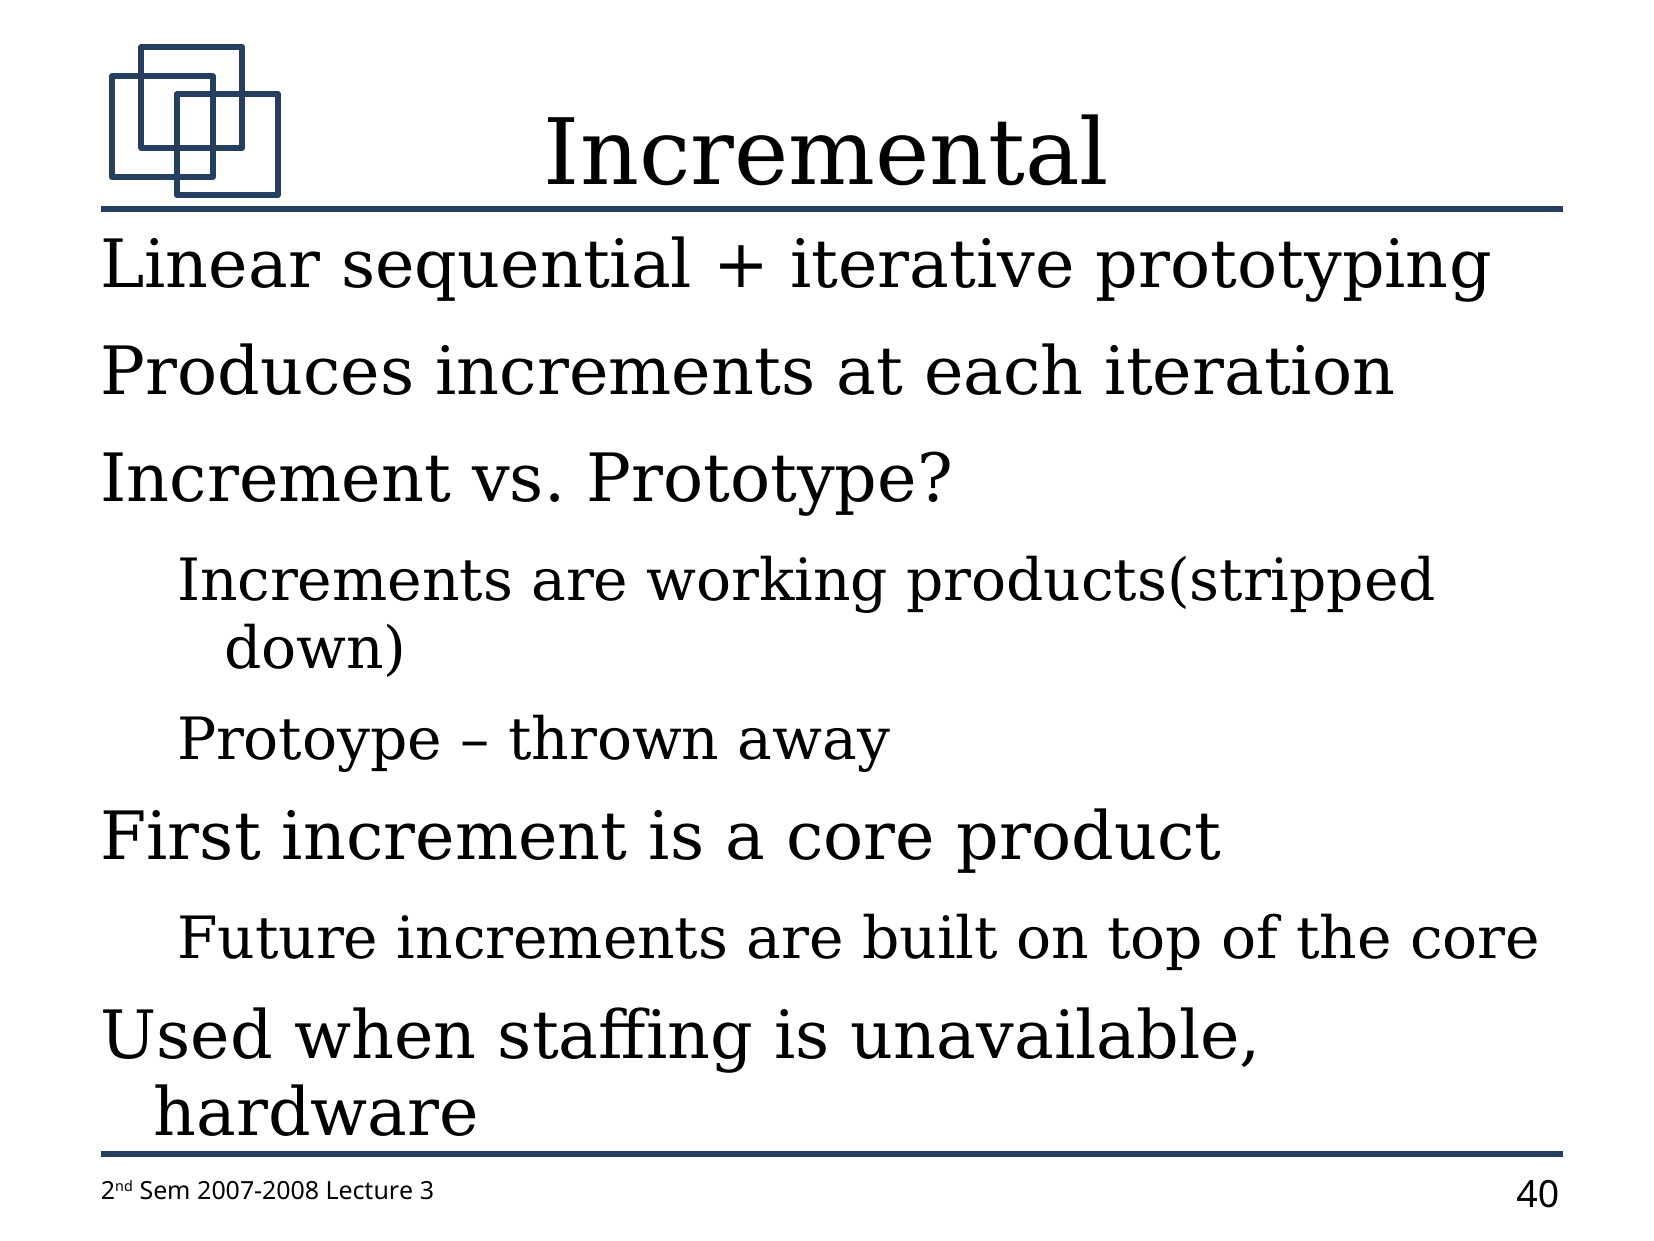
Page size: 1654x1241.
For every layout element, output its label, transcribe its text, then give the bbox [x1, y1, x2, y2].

title Incremental [82, 49, 1571, 225]
list Linear sequential + iterative prototyping Produces increments at each iteration Increment vs. Prototype? Increments are working products(stripped down) Protoype – thrown away First increment is a core product Future increments are built on top of the core Used when staffing is unavailable, hardware [82, 225, 1571, 1217]
